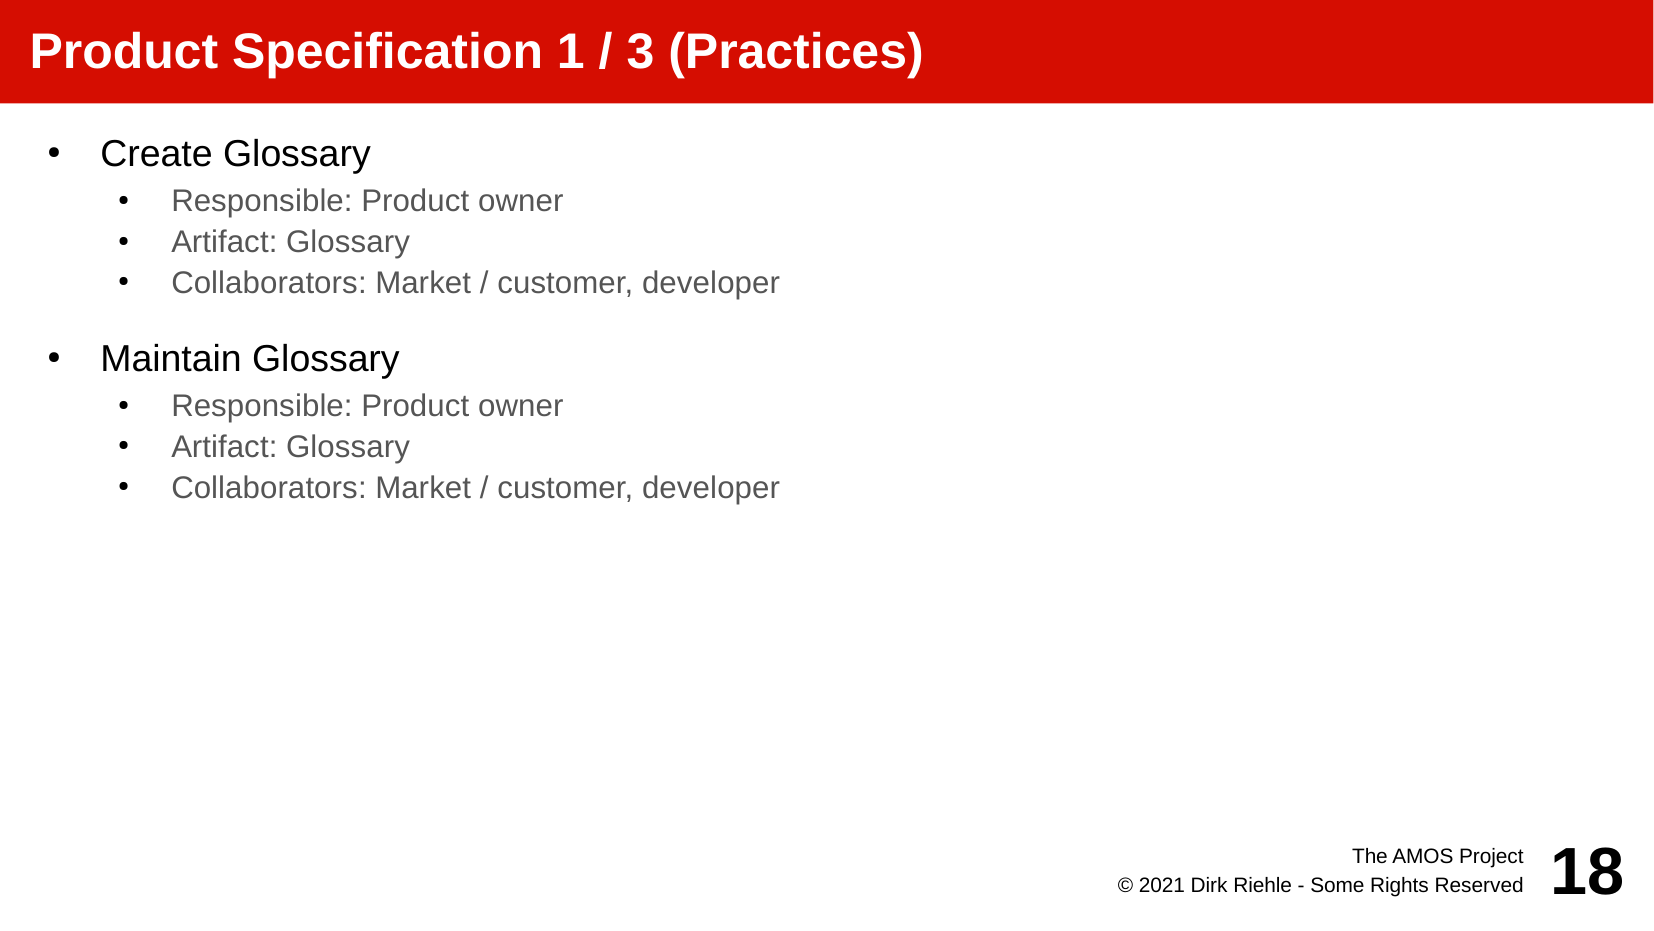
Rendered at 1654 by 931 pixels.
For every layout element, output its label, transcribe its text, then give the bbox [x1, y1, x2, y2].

list Create Glossary Responsible: Product owner Artifact: Glossary Collaborators: Market / customer, developer Maintain Glossary Responsible: Product owner Artifact: Glossary Collaborators: Market / customer, developer [29, 132, 1625, 813]
title Product Specification 1 / 3 (Practices) [0, 0, 1654, 104]
